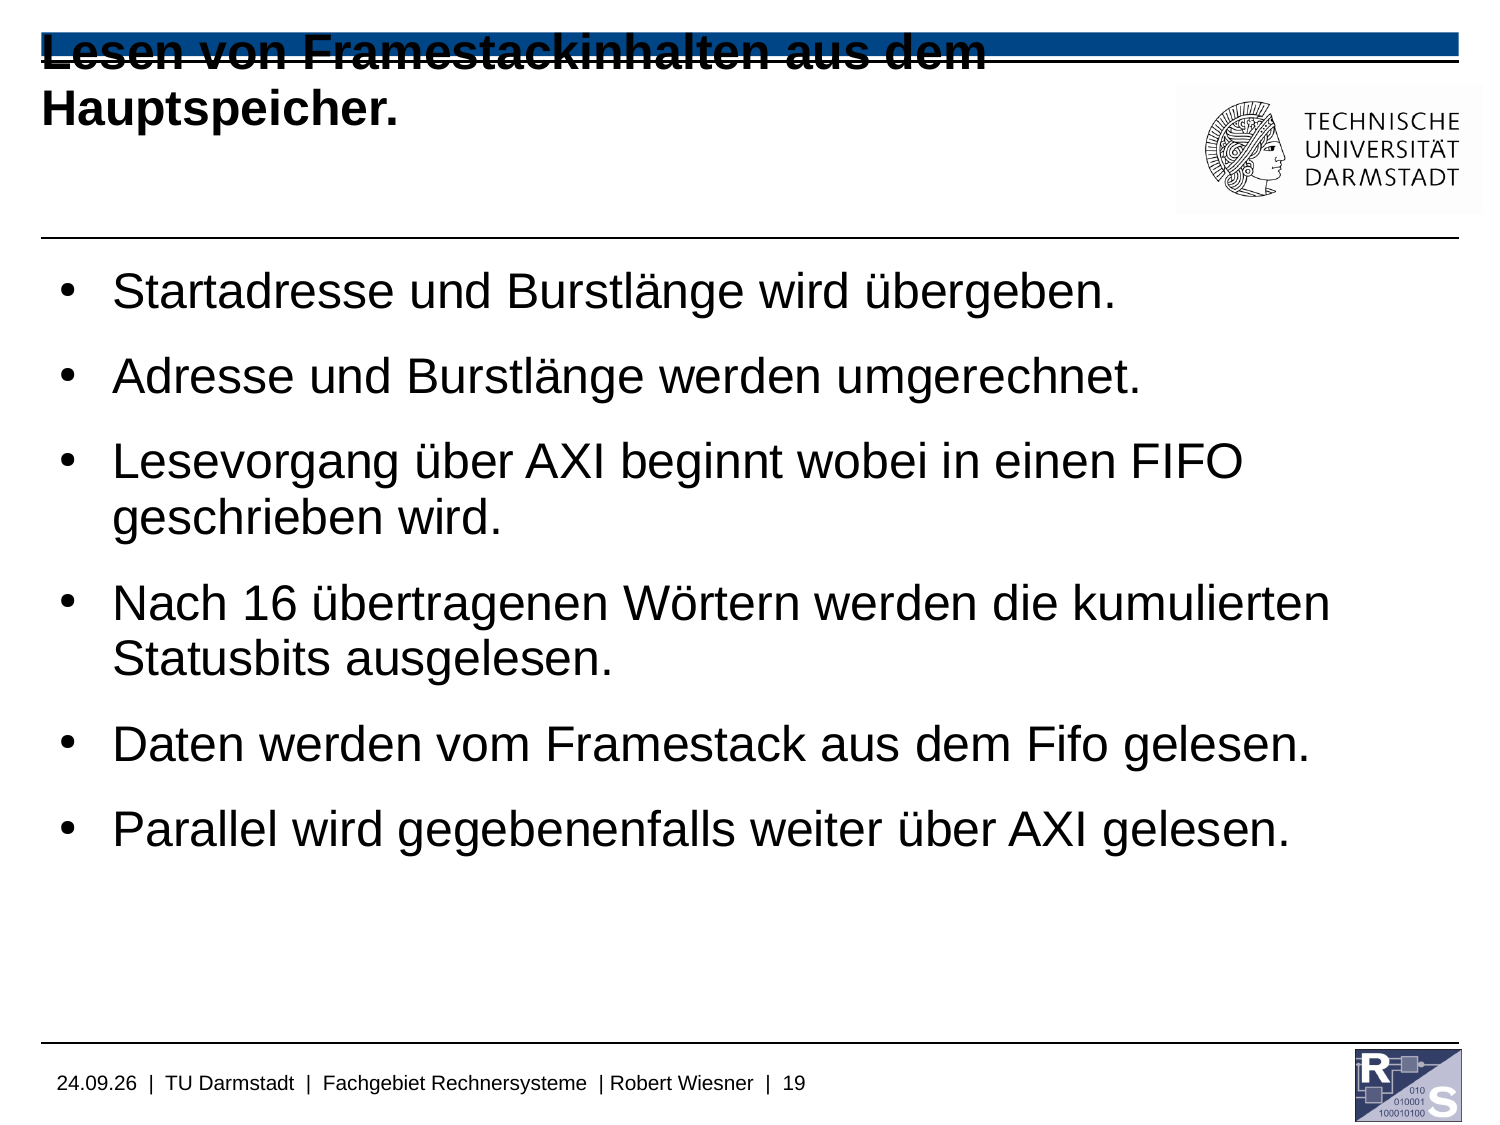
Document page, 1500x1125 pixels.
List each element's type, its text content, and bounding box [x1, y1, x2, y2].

list Startadresse und Burstlänge wird übergeben. Adresse und Burstlänge werden umgerechnet. Lesevorgang über AXI beginnt wobei in einen FIFO geschrieben wird. Nach 16 übertragenen Wörtern werden die kumulierten Statusbits ausgelesen. Daten werden vom Framestack aus dem Fifo gelesen. Parallel wird gegebenenfalls weiter über AXI gelesen. [41, 263, 1455, 1032]
title Lesen von Framestackinhalten aus dem Hauptspeicher. [41, 32, 1131, 183]
picture [1355, 1049, 1462, 1122]
